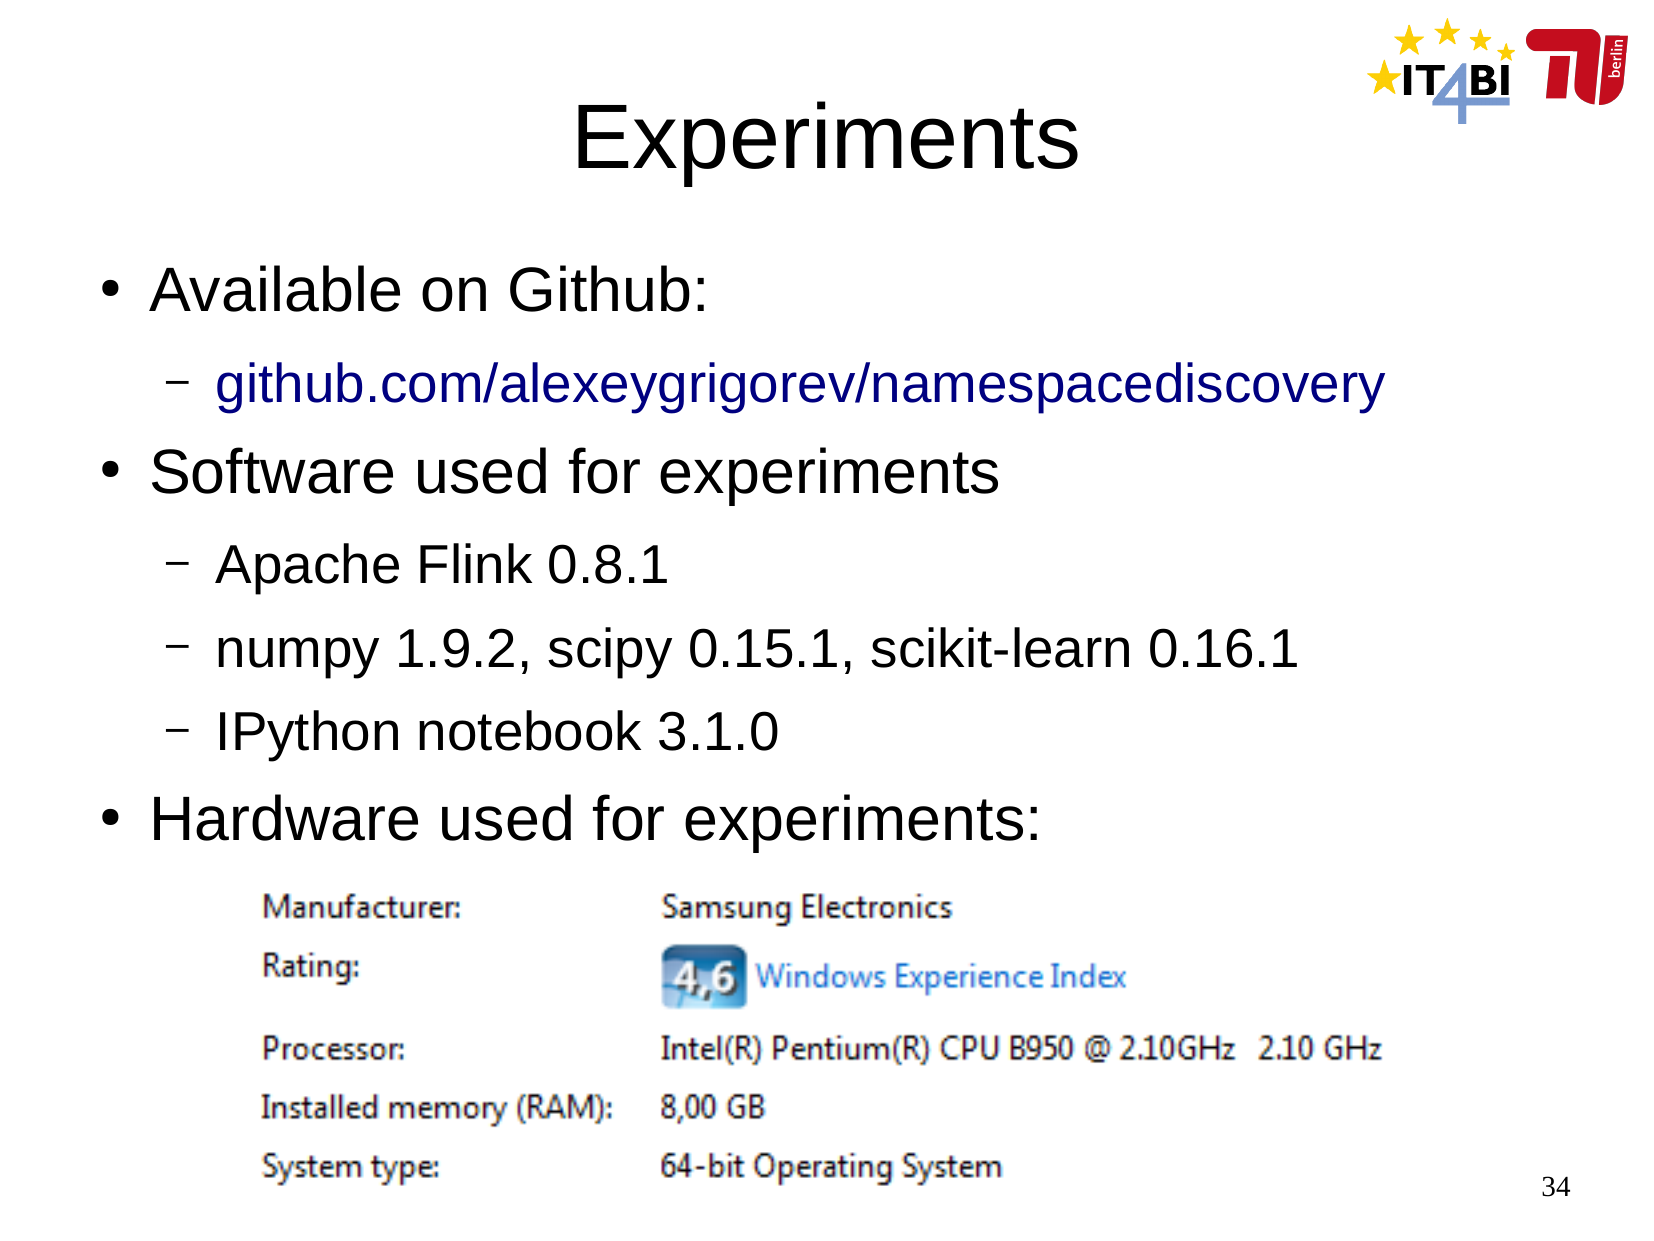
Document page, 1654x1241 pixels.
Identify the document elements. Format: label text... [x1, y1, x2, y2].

picture [1526, 29, 1628, 105]
picture [1367, 18, 1515, 49]
picture [252, 884, 1401, 1194]
list Available on Github: github.com/alexeygrigorev/namespacediscovery Software used for experiments Apache Flink 0.8.1 numpy 1.9.2, scipy 0.15.1, scikit-learn 0.16.1 IPython notebook 3.1.0 Hardware used for experiments: [82, 255, 1571, 856]
title Experiments [82, 49, 1571, 226]
